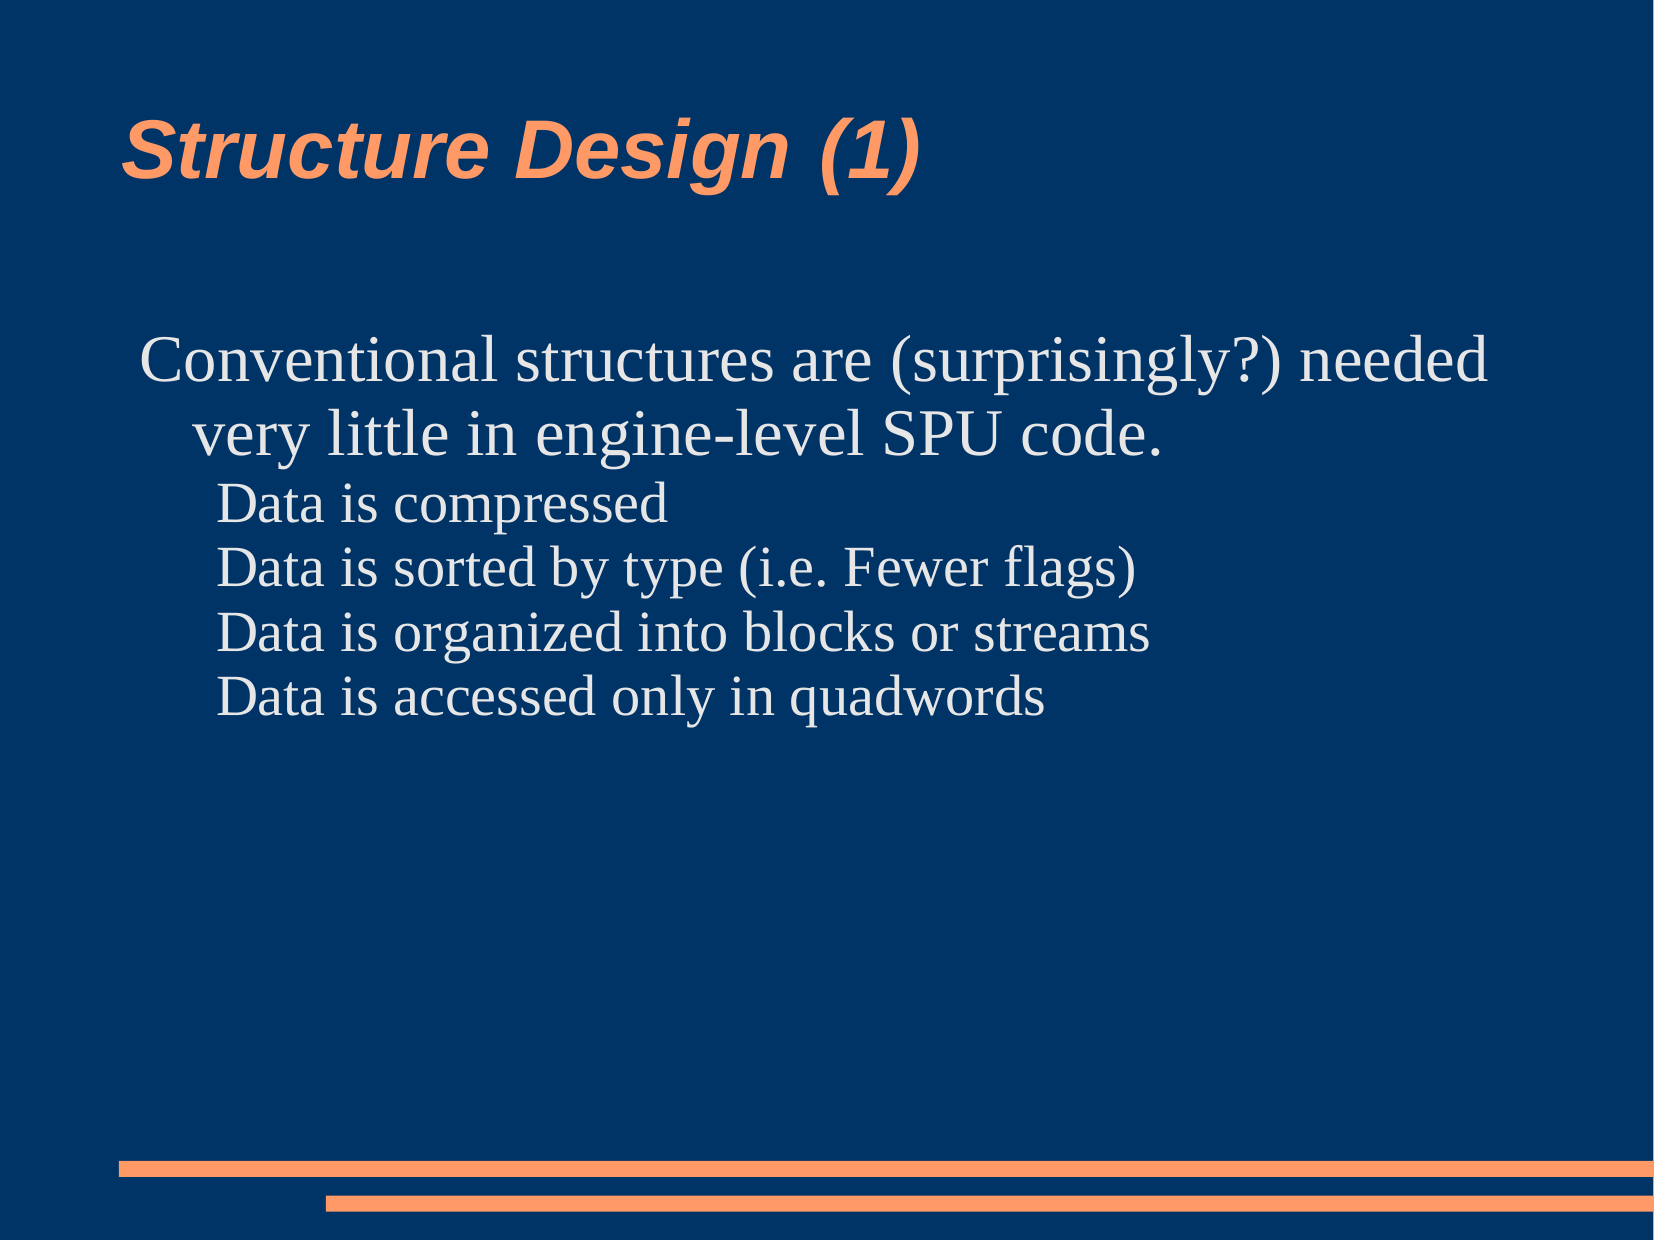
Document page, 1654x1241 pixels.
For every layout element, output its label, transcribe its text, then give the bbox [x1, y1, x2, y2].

title Structure Design (1) [121, 46, 1534, 254]
list Conventional structures are (surprisingly?) needed very little in engine-level SPU code. Data is compressed Data is sorted by type (i.e. Fewer flags) Data is organized into blocks or streams Data is accessed only in quadwords [121, 322, 1561, 1133]
